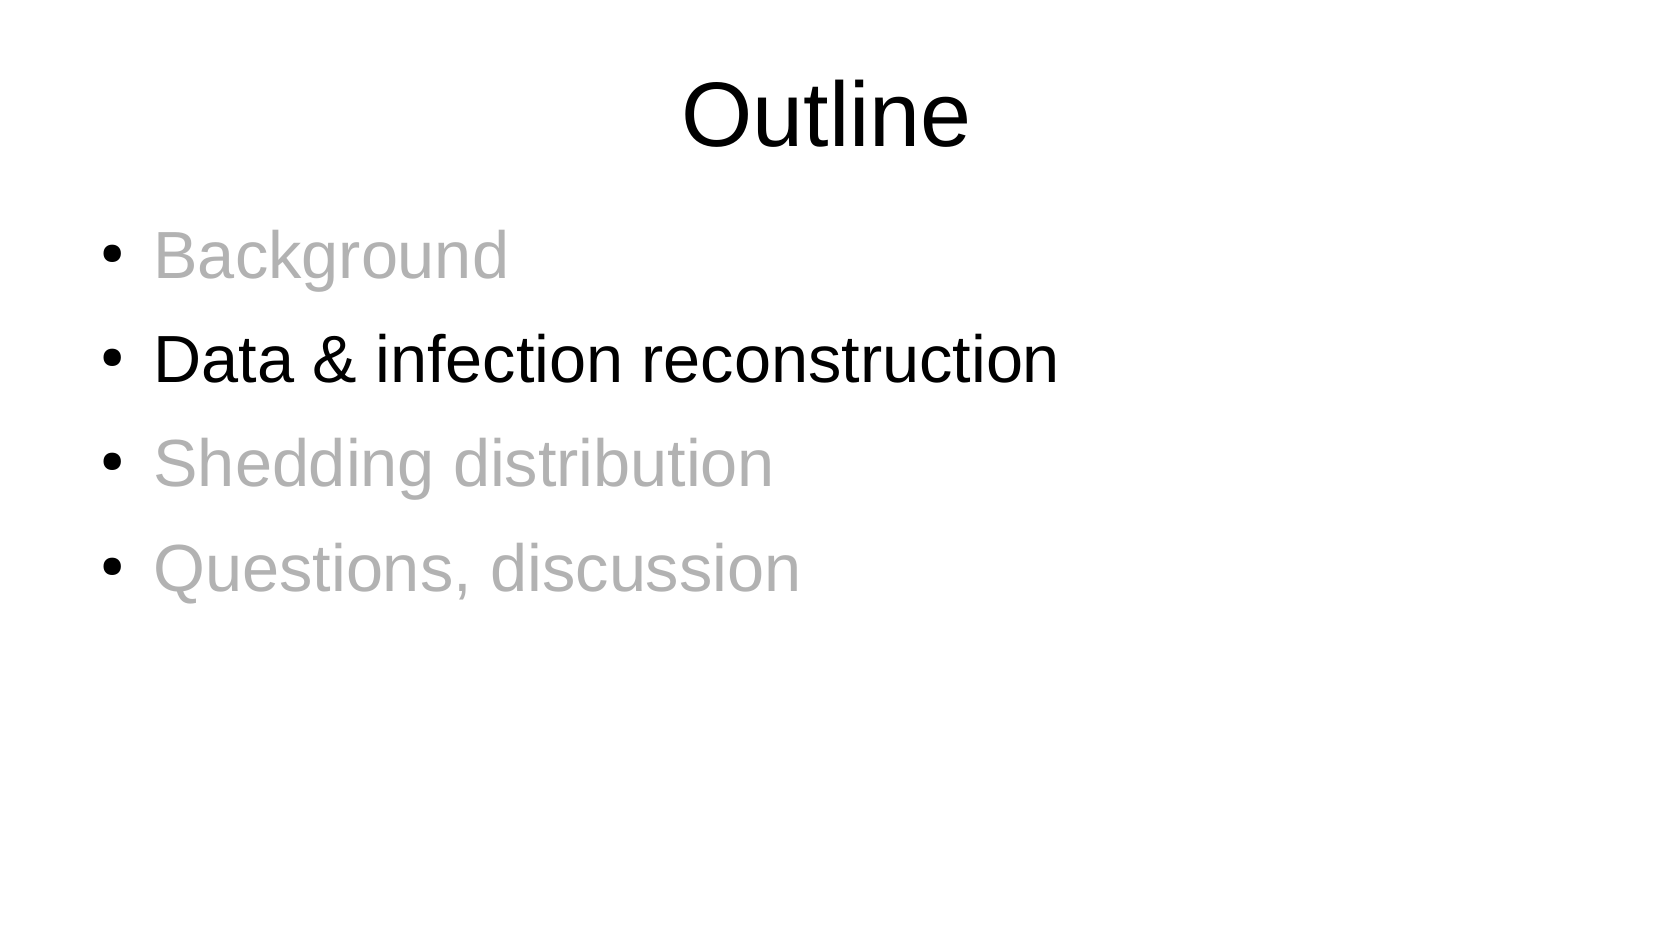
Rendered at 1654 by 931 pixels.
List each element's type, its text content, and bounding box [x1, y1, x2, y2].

title Outline [82, 37, 1571, 193]
list Background Data & infection reconstruction Shedding distribution Questions, discussion [82, 217, 1571, 758]
